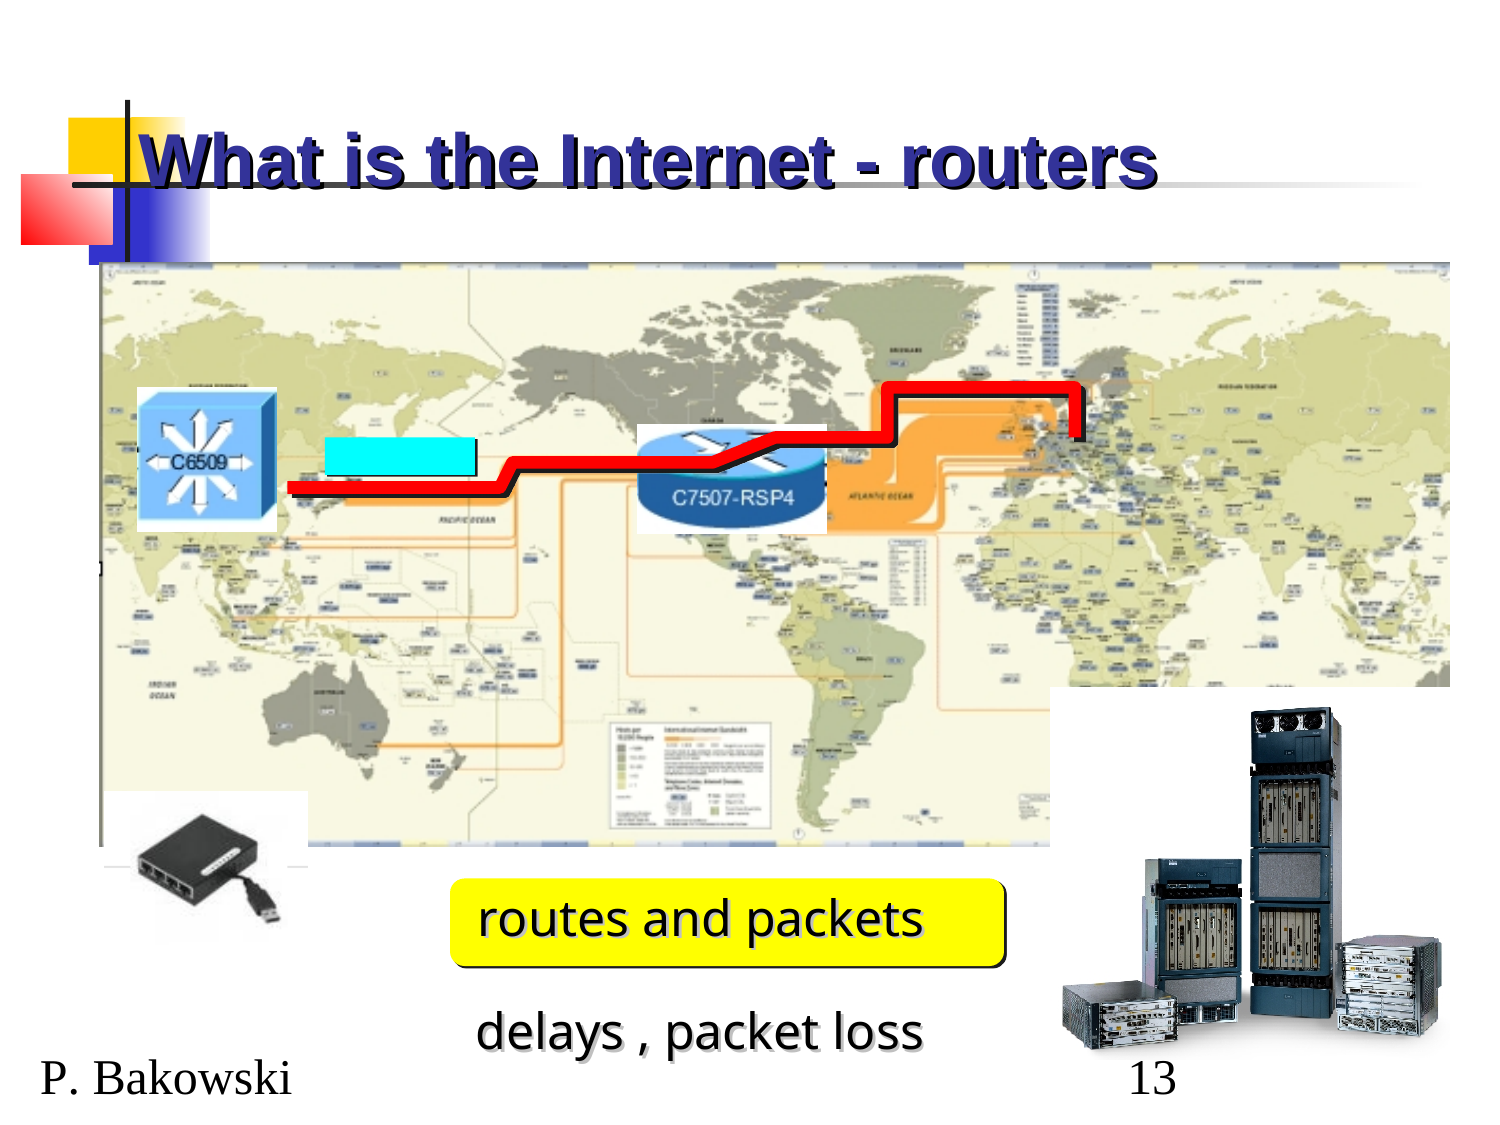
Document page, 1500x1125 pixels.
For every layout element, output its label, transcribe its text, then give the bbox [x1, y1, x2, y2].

text_box [450, 878, 1004, 967]
text_box routes and packets [462, 878, 1028, 954]
title What is the Internet - routers [123, 103, 1425, 262]
picture [99, 262, 1450, 1060]
text_box [324, 437, 475, 475]
text_box delays , packet loss [460, 992, 1046, 1068]
